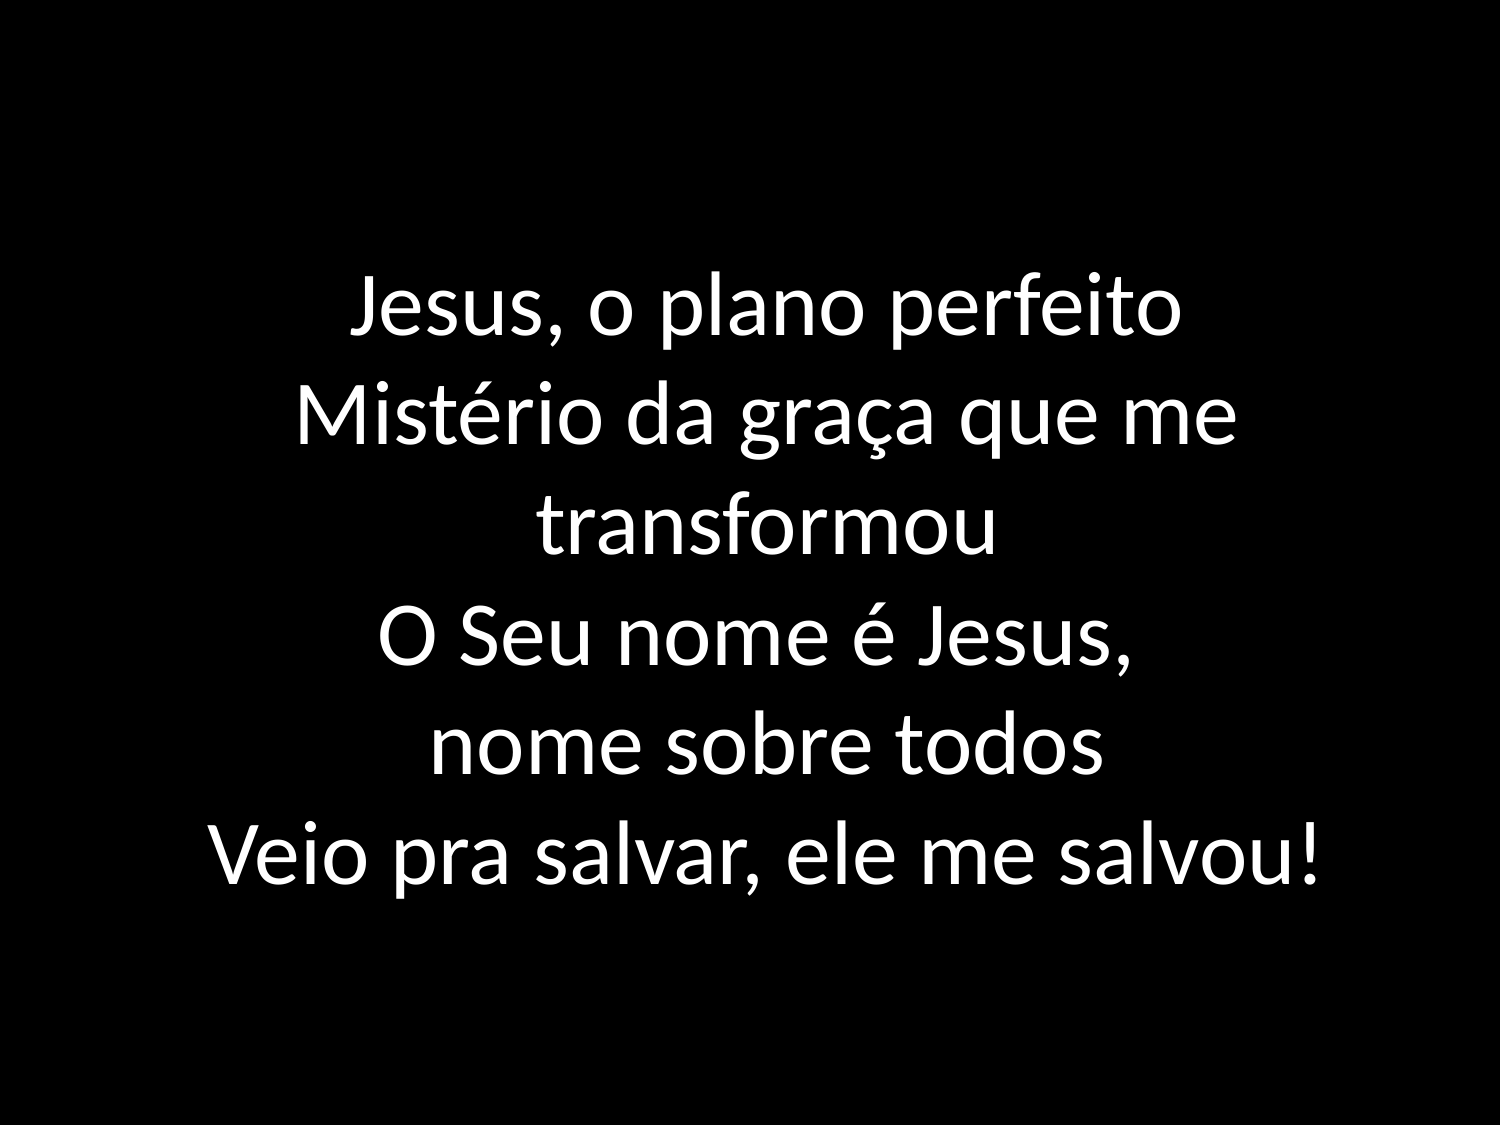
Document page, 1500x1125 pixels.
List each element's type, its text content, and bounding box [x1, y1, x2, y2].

title Jesus, o plano perfeito Mistério da graça que me transformou O Seu nome é Jesus, nome sobre todos Veio pra salvar, ele me salvou! [58, 45, 1477, 1102]
